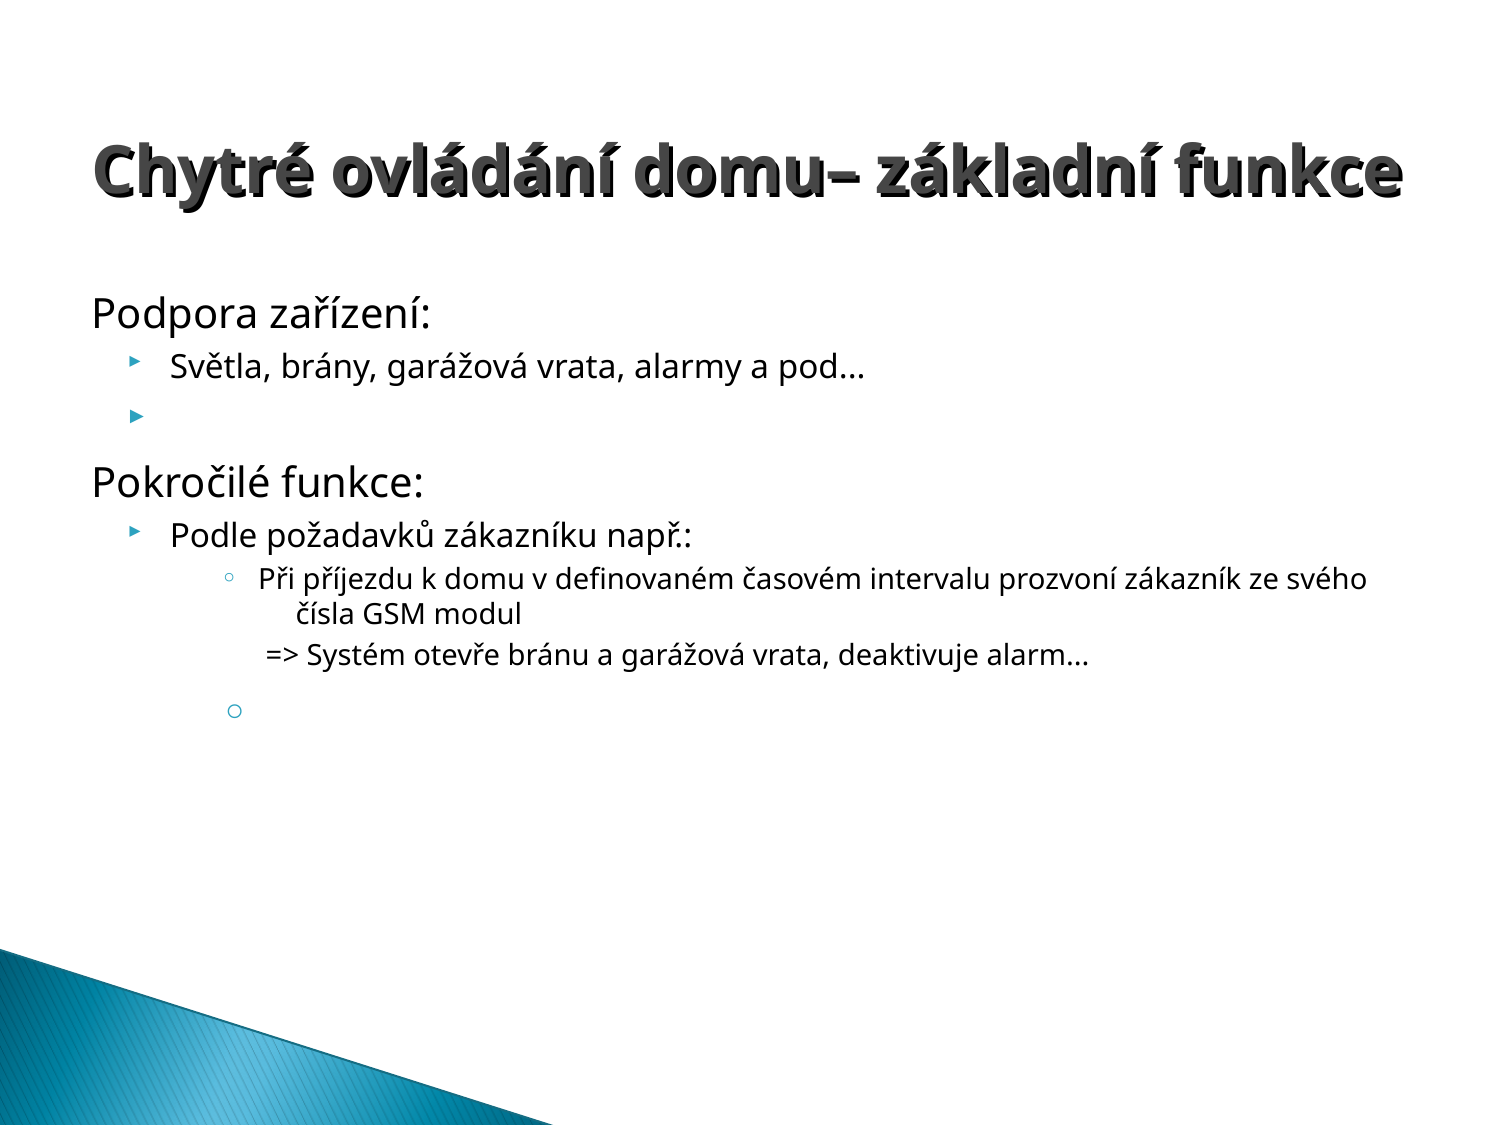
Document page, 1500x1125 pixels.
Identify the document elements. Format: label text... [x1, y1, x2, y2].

title Chytré ovládání domu– základní funkce [76, 113, 1427, 221]
list Podpora zařízení: Světla, brány, garážová vrata, alarmy a pod... Pokročilé funkce: Podle požadavků zákazníku např.: Při příjezdu k domu v definovaném časovém intervalu prozvoní zákazník ze svého čísla GSM modul => Systém otevře bránu a garážová vrata, deaktivuje alarm... [76, 278, 1427, 999]
